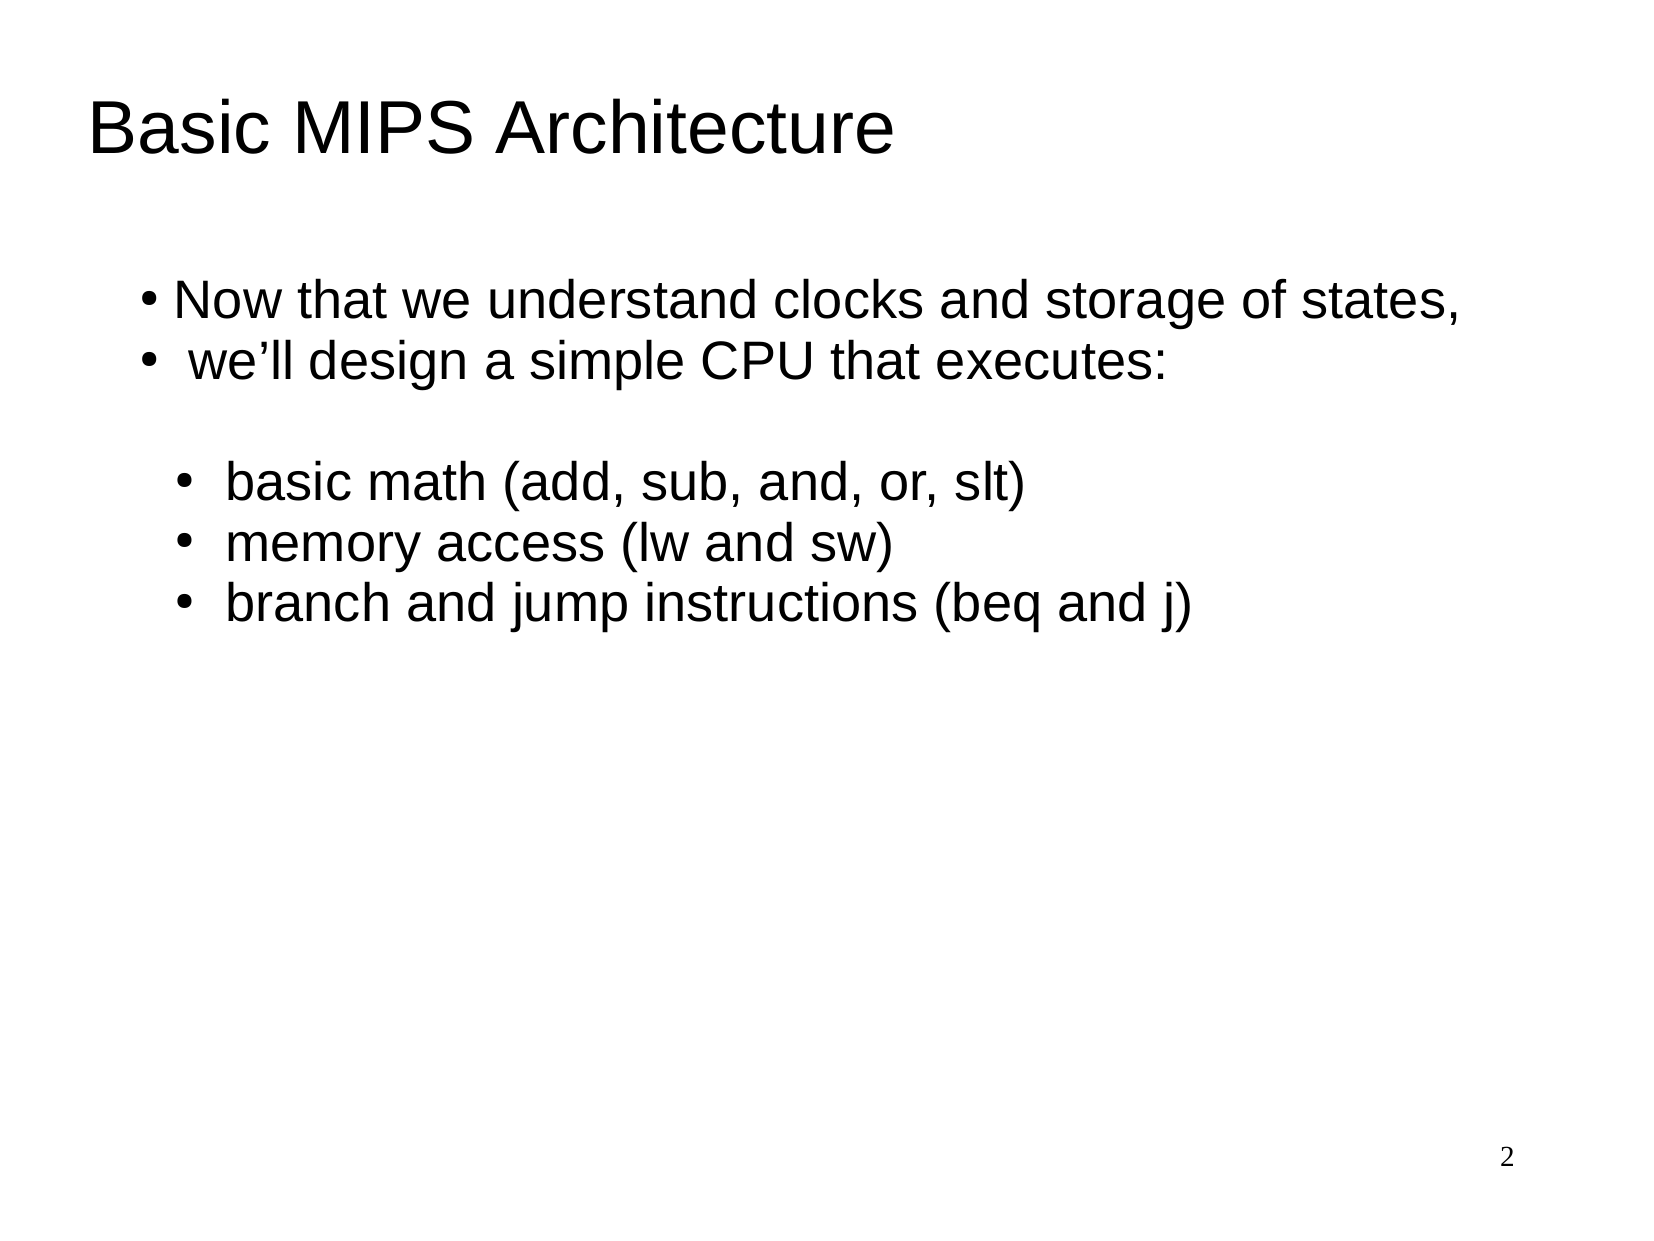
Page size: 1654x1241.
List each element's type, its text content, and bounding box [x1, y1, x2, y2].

text_box Now that we understand clocks and storage of states, we’ll design a simple CPU that executes: basic math (add, sub, and, or, slt) memory access (lw and sw) branch and jump instructions (beq and j) [124, 262, 1478, 641]
text_box <number> [1184, 1129, 1530, 1213]
text_box Basic MIPS Architecture [73, 71, 912, 177]
